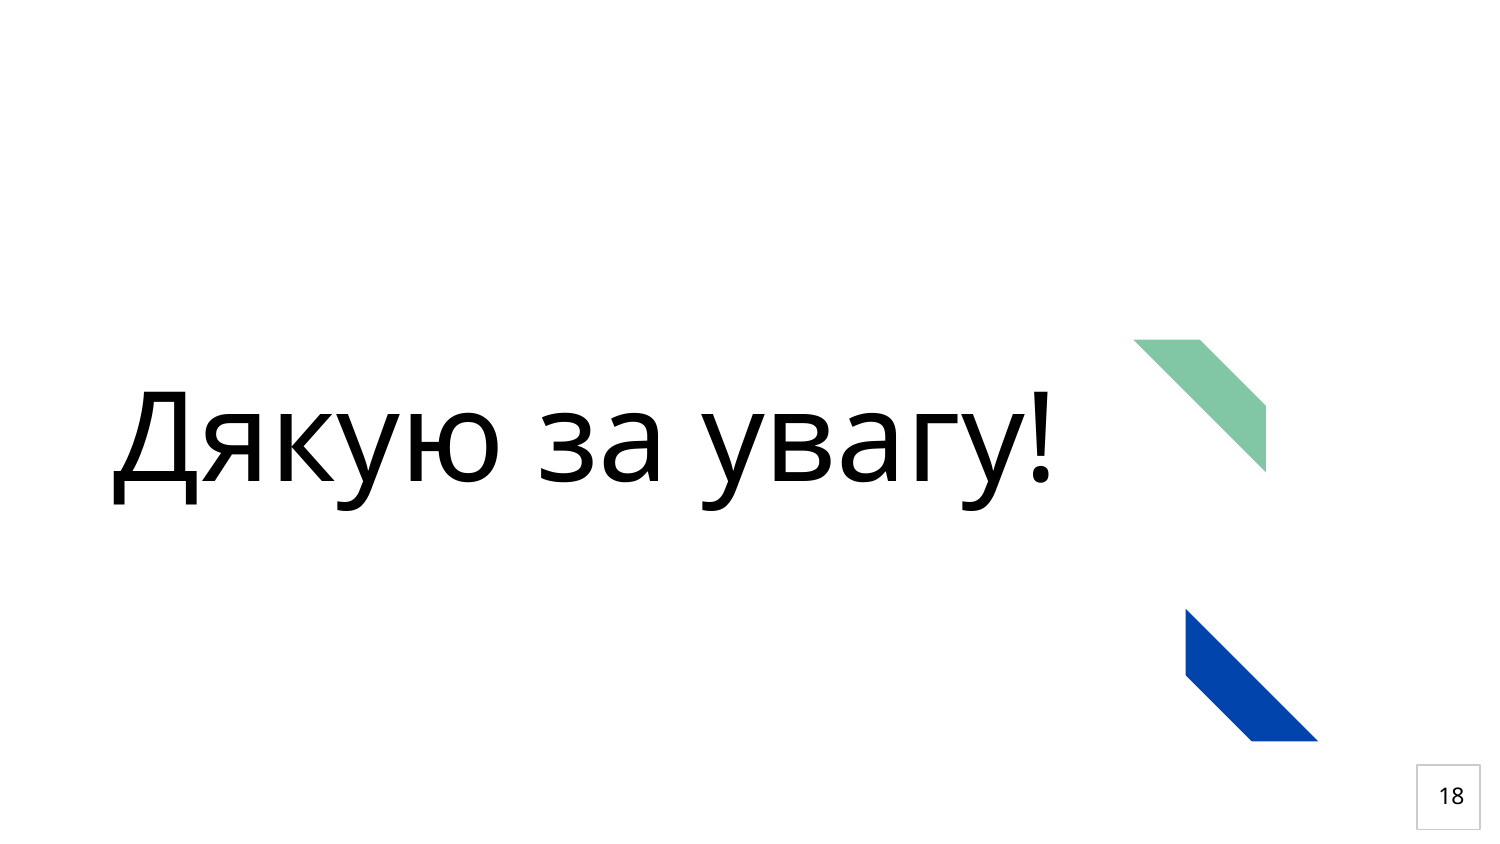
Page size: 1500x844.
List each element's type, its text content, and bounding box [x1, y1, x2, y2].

slide_number <number> [1417, 764, 1480, 830]
title Дякую за увагу! [12, 142, 1161, 720]
